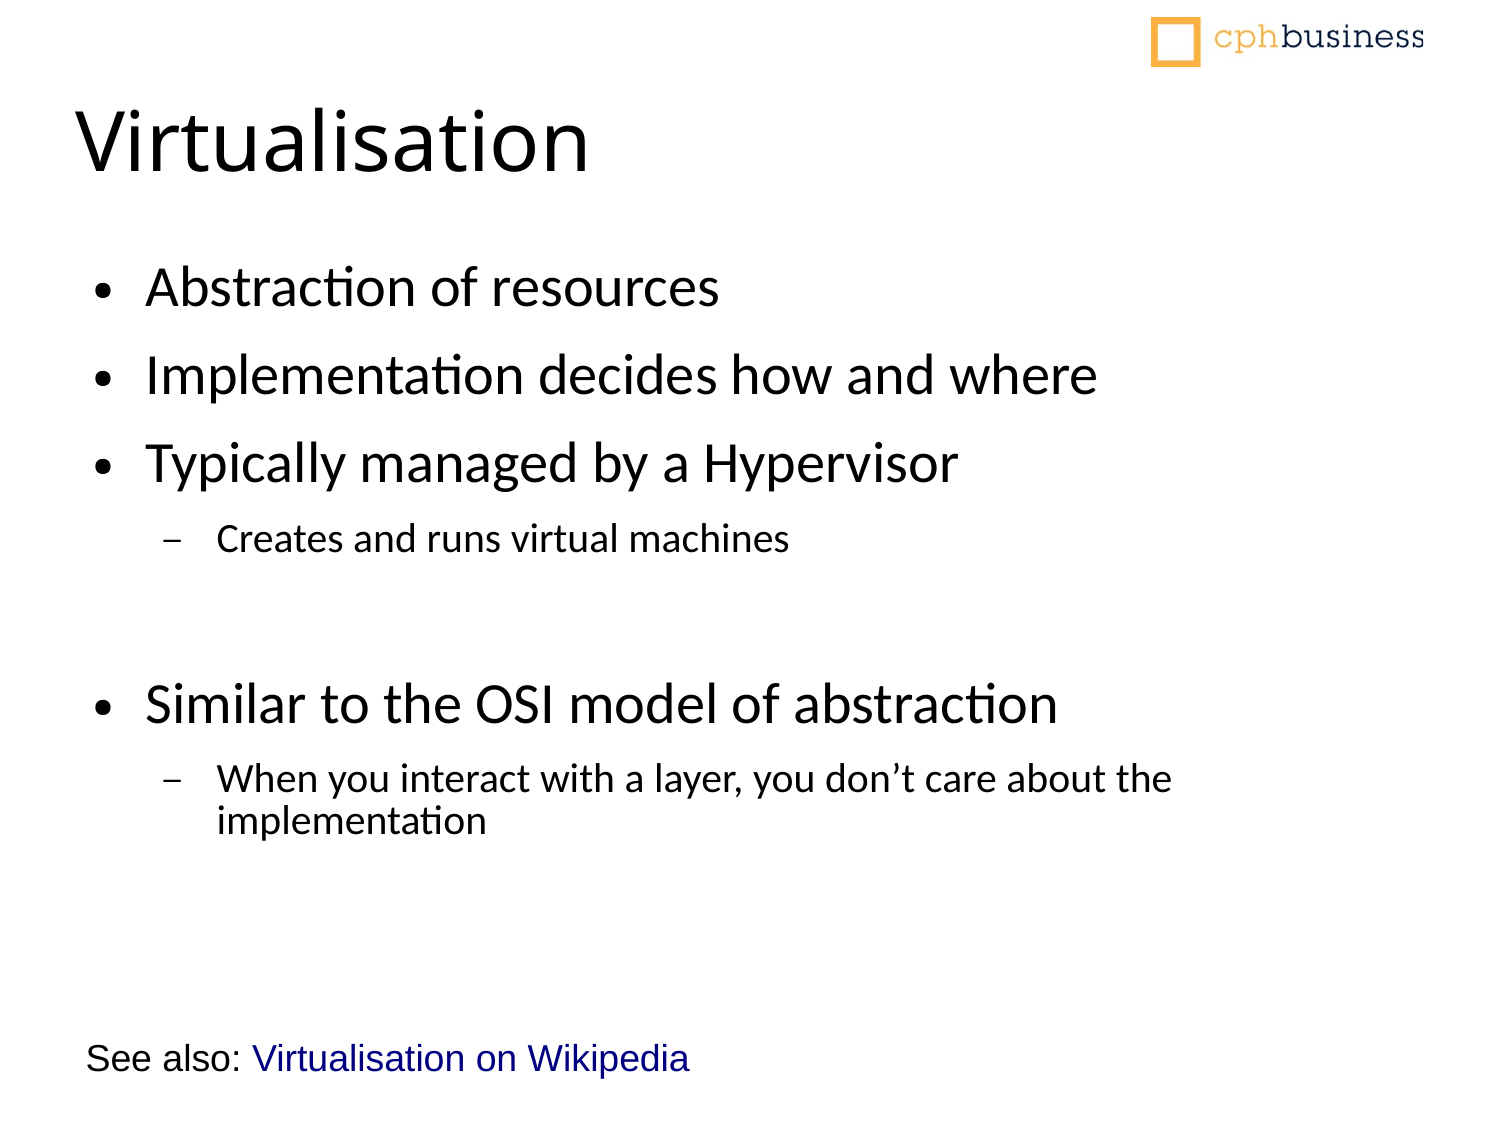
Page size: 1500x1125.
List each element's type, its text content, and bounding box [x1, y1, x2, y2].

title Virtualisation [75, 44, 1425, 233]
text_box See also: Virtualisation on Wikipedia [70, 1029, 1418, 1087]
picture [1151, 17, 1424, 44]
list Abstraction of resources Implementation decides how and where Typically managed by a Hypervisor Creates and runs virtual machines Similar to the OSI model of abstraction When you interact with a layer, you don’t care about the implementation [75, 263, 1425, 969]
